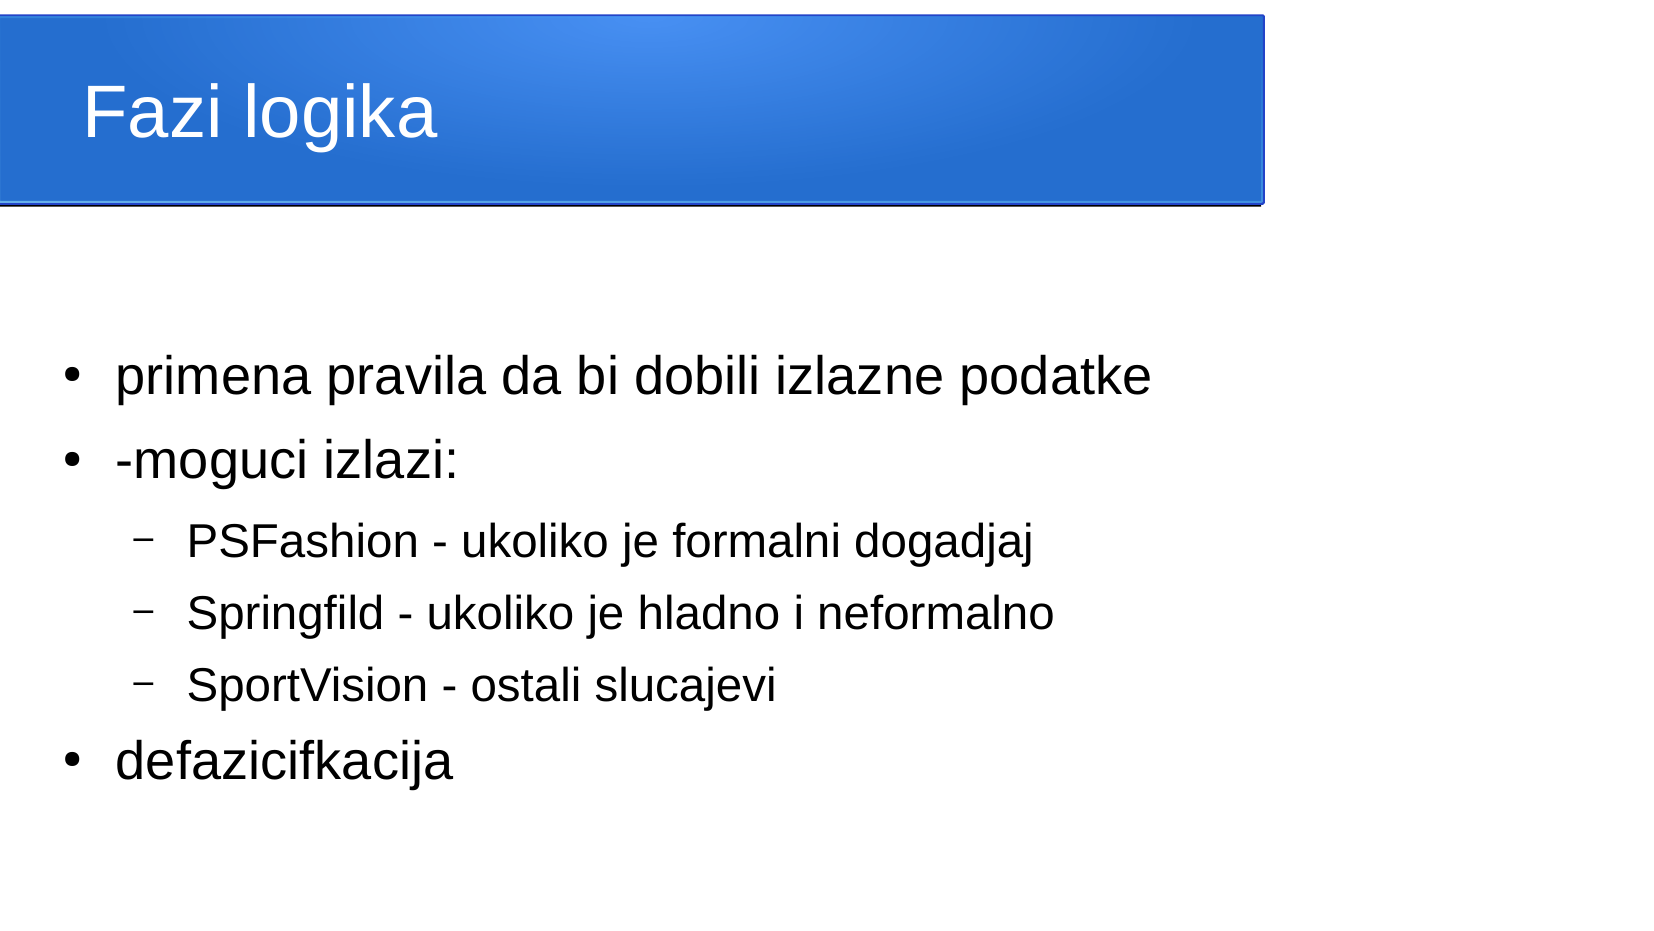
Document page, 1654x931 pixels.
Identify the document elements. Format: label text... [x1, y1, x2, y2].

title Fazi logika [82, 35, 1235, 189]
list primena pravila da bi dobili izlazne podatke -moguci izlazi: PSFashion - ukoliko je formalni dogadjaj Springfild - ukoliko je hladno i neformalno SportVision - ostali slucajevi defazicifkacija [45, 345, 1534, 886]
